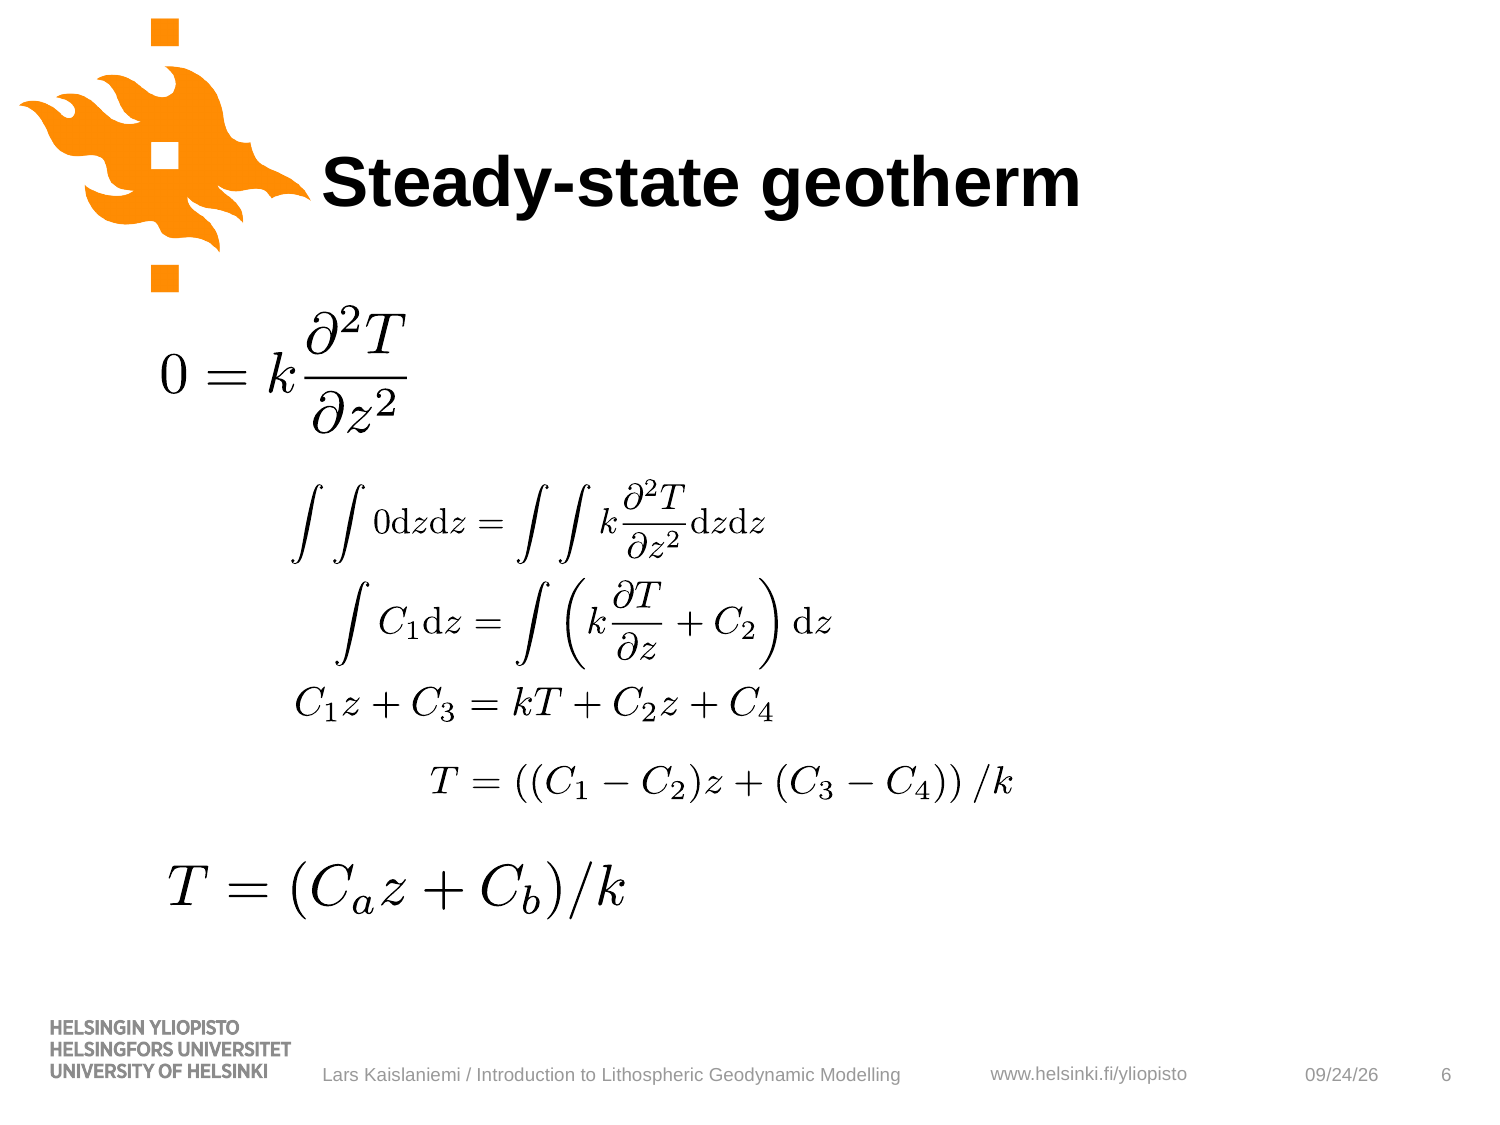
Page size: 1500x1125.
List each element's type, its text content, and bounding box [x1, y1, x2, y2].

text_box [159, 305, 407, 434]
text_box [289, 479, 767, 565]
picture [32, 1001, 309, 1096]
text_box [167, 861, 628, 920]
text_box [333, 577, 834, 670]
text_box [293, 686, 774, 722]
text_box [429, 763, 1015, 803]
picture [0, 0, 337, 318]
title Steady-state geotherm [321, 87, 1447, 276]
